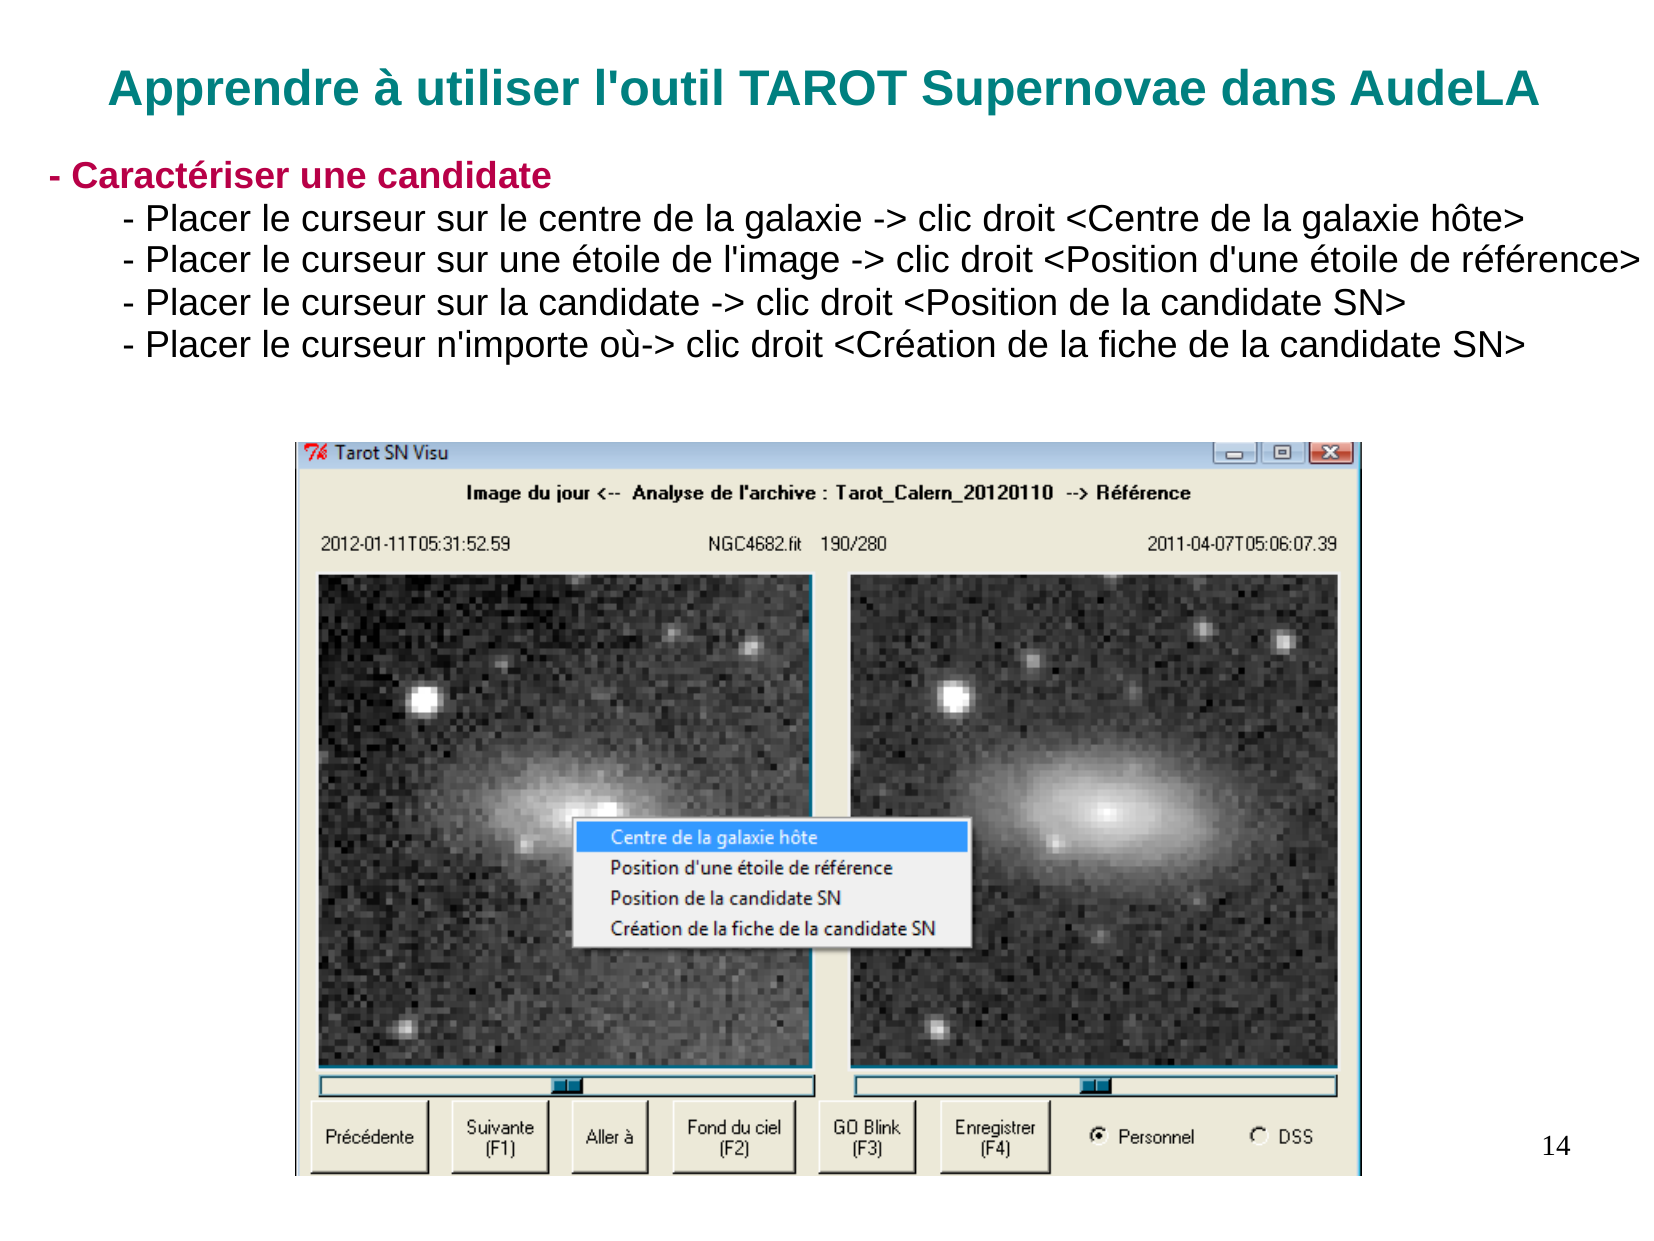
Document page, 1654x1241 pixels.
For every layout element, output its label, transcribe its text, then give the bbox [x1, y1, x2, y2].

text_box - Caractériser une candidate - Placer le curseur sur le centre de la galaxie -> clic droit <Centre de la galaxie hôte> - Placer le curseur sur une étoile de l'image -> clic droit <Position d'une étoile de référence> - Placer le curseur sur la candidate -> clic droit <Position de la candidate SN> - Placer le curseur n'importe où-> clic droit <Création de la fiche de la candidate SN> [33, 147, 1654, 416]
text_box Apprendre à utiliser l'outil TAROT Supernovae dans AudeLA [92, 53, 1557, 125]
picture [295, 442, 1362, 1176]
